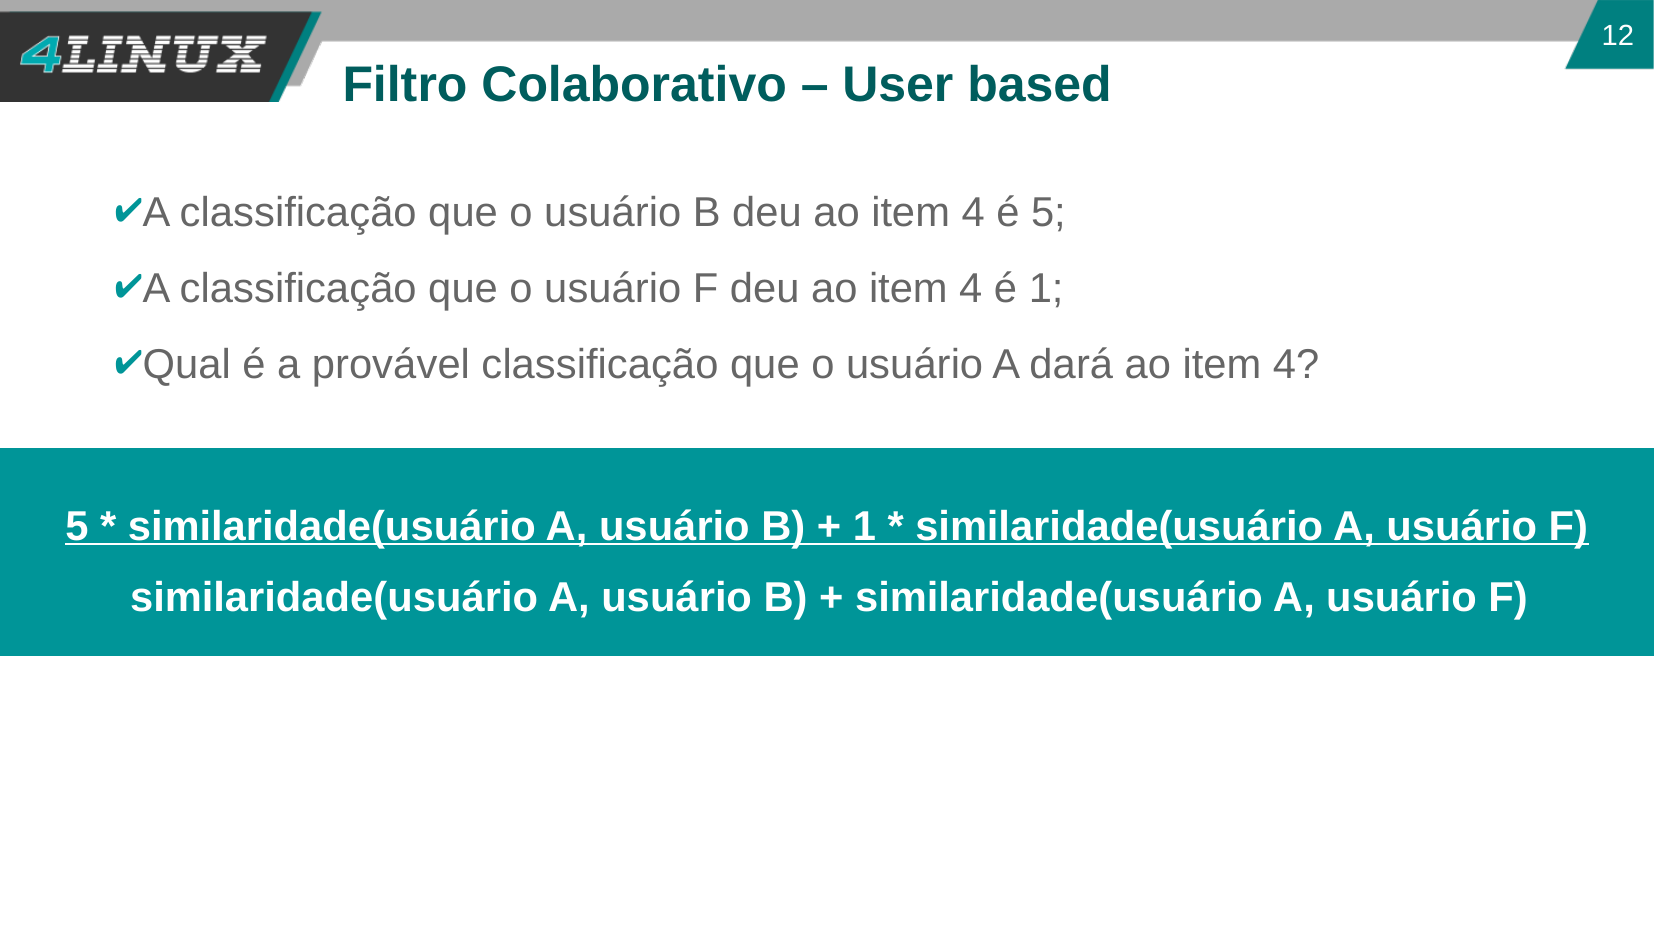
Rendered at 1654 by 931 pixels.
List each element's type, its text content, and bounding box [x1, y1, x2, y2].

list A classificação que o usuário B deu ao item 4 é 5; A classificação que o usuário F deu ao item 4 é 1; Qual é a provável classificação que o usuário A dará ao item 4? [100, 181, 1589, 472]
text_box [1544, 448, 1654, 656]
text_box similaridade(usuário A, usuário B) + similaridade(usuário A, usuário F) [115, 542, 1544, 664]
text_box [0, 448, 115, 656]
picture [0, 0, 1654, 102]
title Filtro Colaborativo – User based [342, 52, 1311, 118]
text_box 5 * similaridade(usuário A, usuário B) + 1 * similaridade(usuário A, usuário F) [50, 472, 1604, 651]
